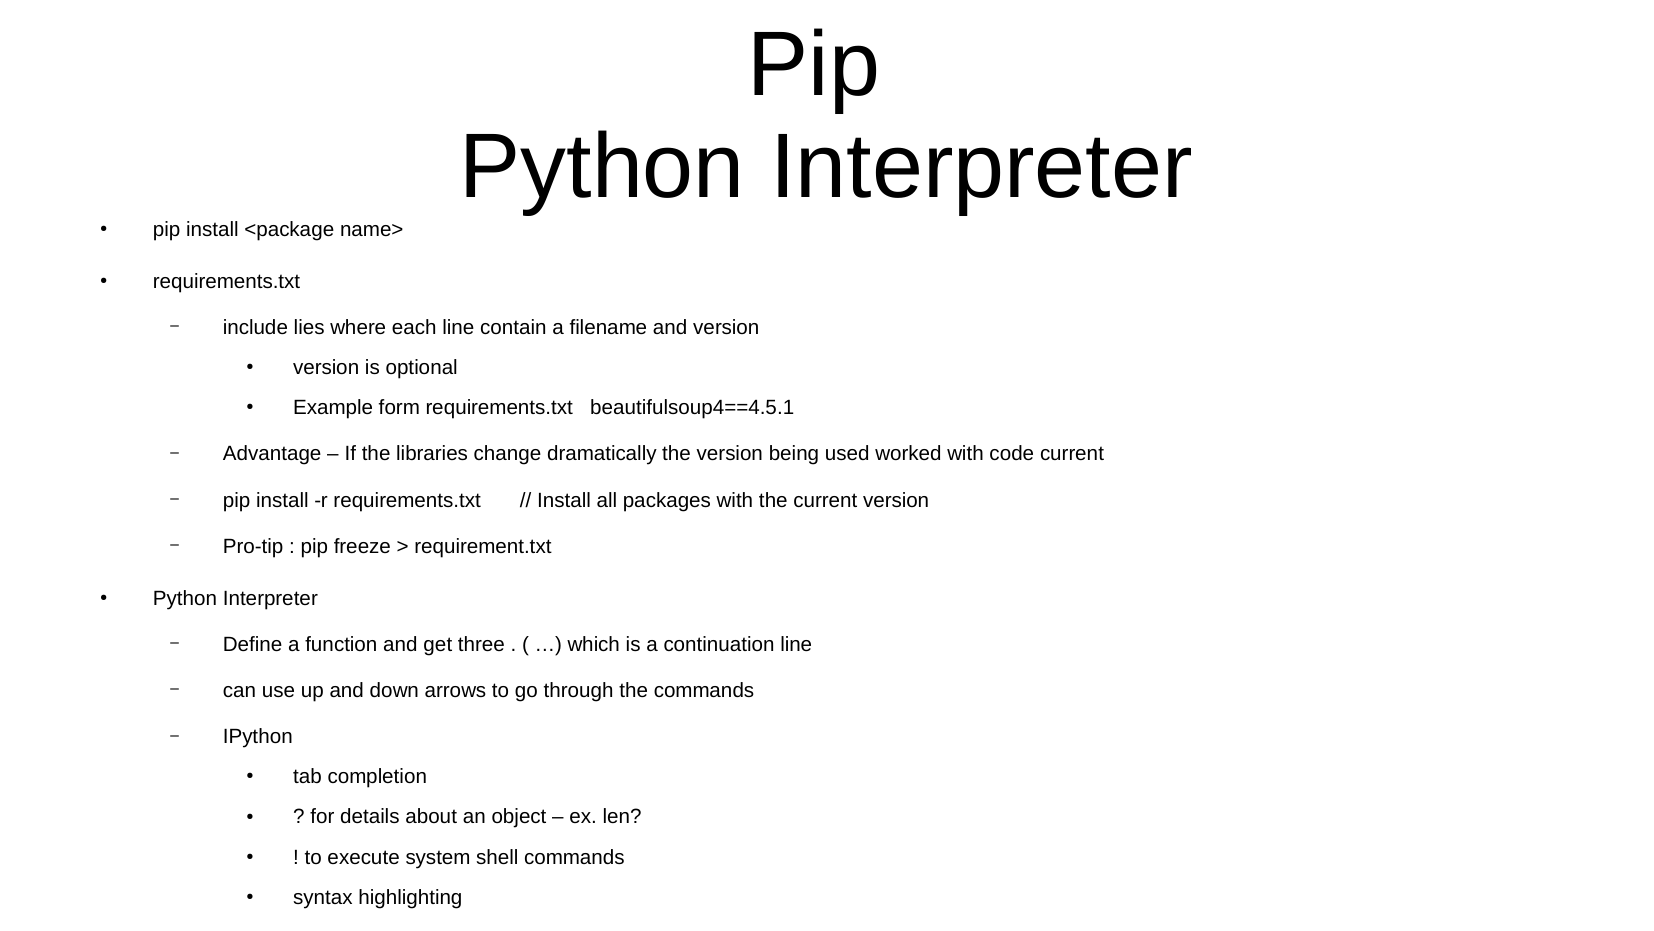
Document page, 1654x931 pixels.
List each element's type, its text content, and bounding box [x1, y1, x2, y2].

list pip install <package name> requirements.txt include lies where each line contain a filename and version version is optional Example form requirements.txt beautifulsoup4==4.5.1 Advantage – If the libraries change dramatically the version being used worked with code current pip install -r requirements.txt // Install all packages with the current version Pro-tip : pip freeze > requirement.txt Python Interpreter Define a function and get three . ( …) which is a continuation line can use up and down arrows to go through the commands IPython tab completion ? for details about an object – ex. len? ! to execute system shell commands syntax highlighting [82, 217, 1571, 916]
title Pip Python Interpreter [82, 12, 1571, 217]
